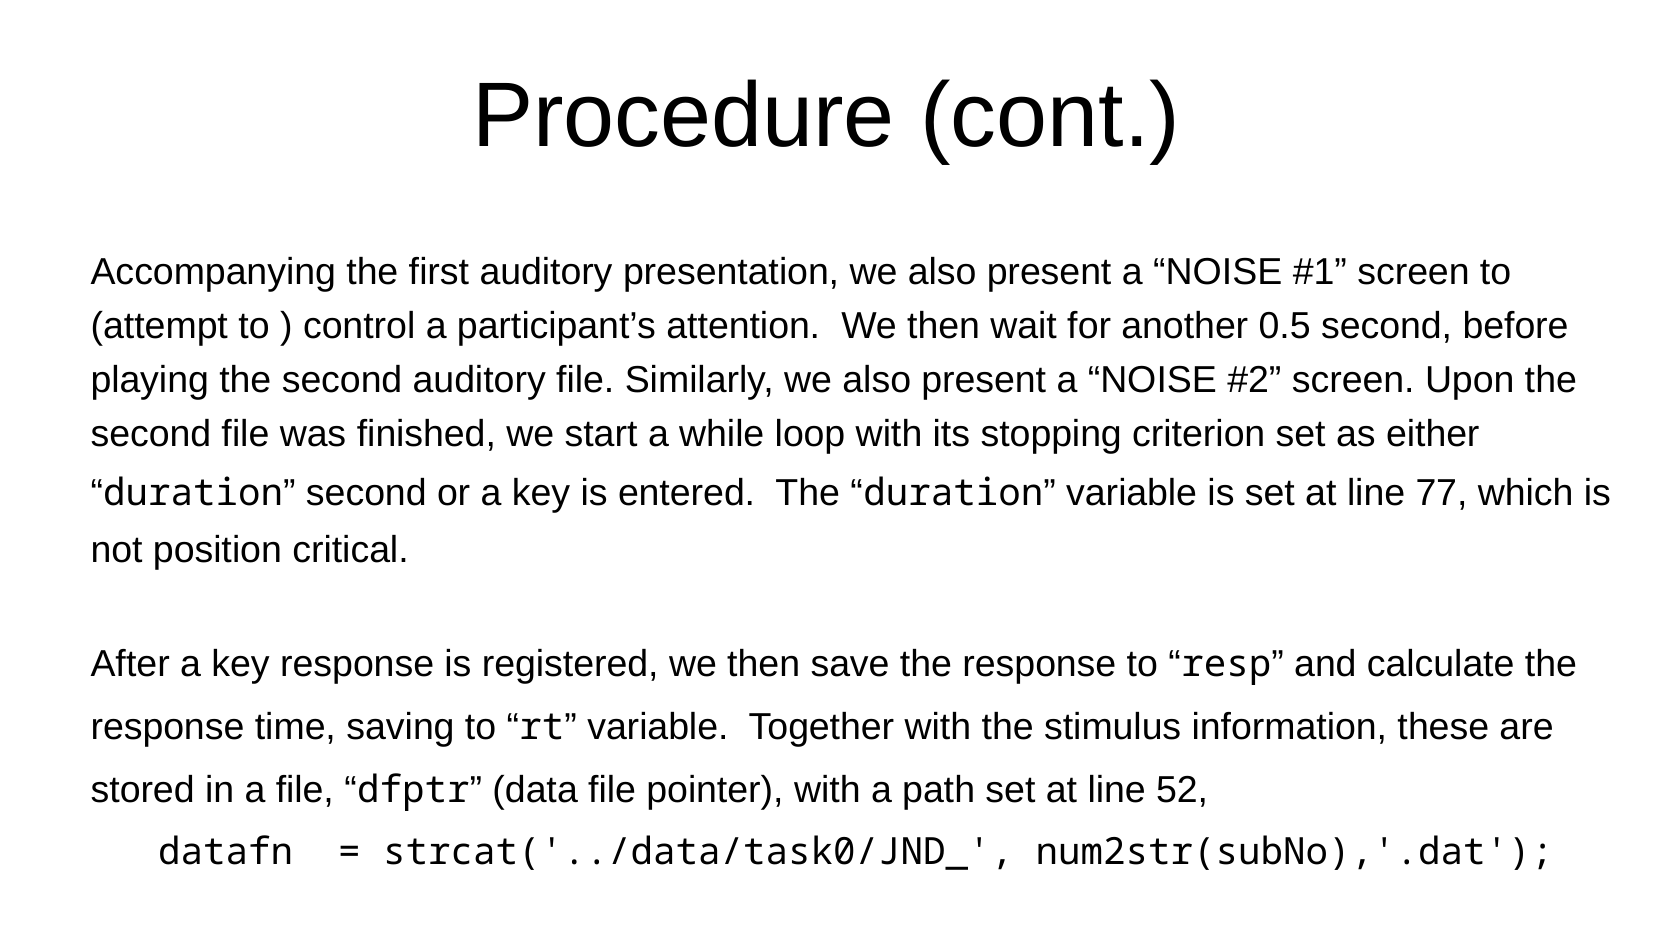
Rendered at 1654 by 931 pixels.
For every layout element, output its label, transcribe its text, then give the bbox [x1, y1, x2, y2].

title Procedure (cont.) [82, 37, 1571, 193]
text_box Accompanying the first auditory presentation, we also present a “NOISE #1” screen to (attempt to ) control a participant’s attention. We then wait for another 0.5 second, before playing the second auditory file. Similarly, we also present a “NOISE #2” screen. Upon the second file was finished, we start a while loop with its stopping criterion set as either “duration” second or a key is entered. The “duration” variable is set at line 77, which is not position critical. After a key response is registered, we then save the response to “resp” and calculate the response time, saving to “rt” variable. Together with the stimulus information, these are stored in a file, “dfptr” (data file pointer), with a path set at line 52, datafn = strcat('../data/task0/JND_', num2str(subNo),'.dat'); [75, 243, 1637, 834]
